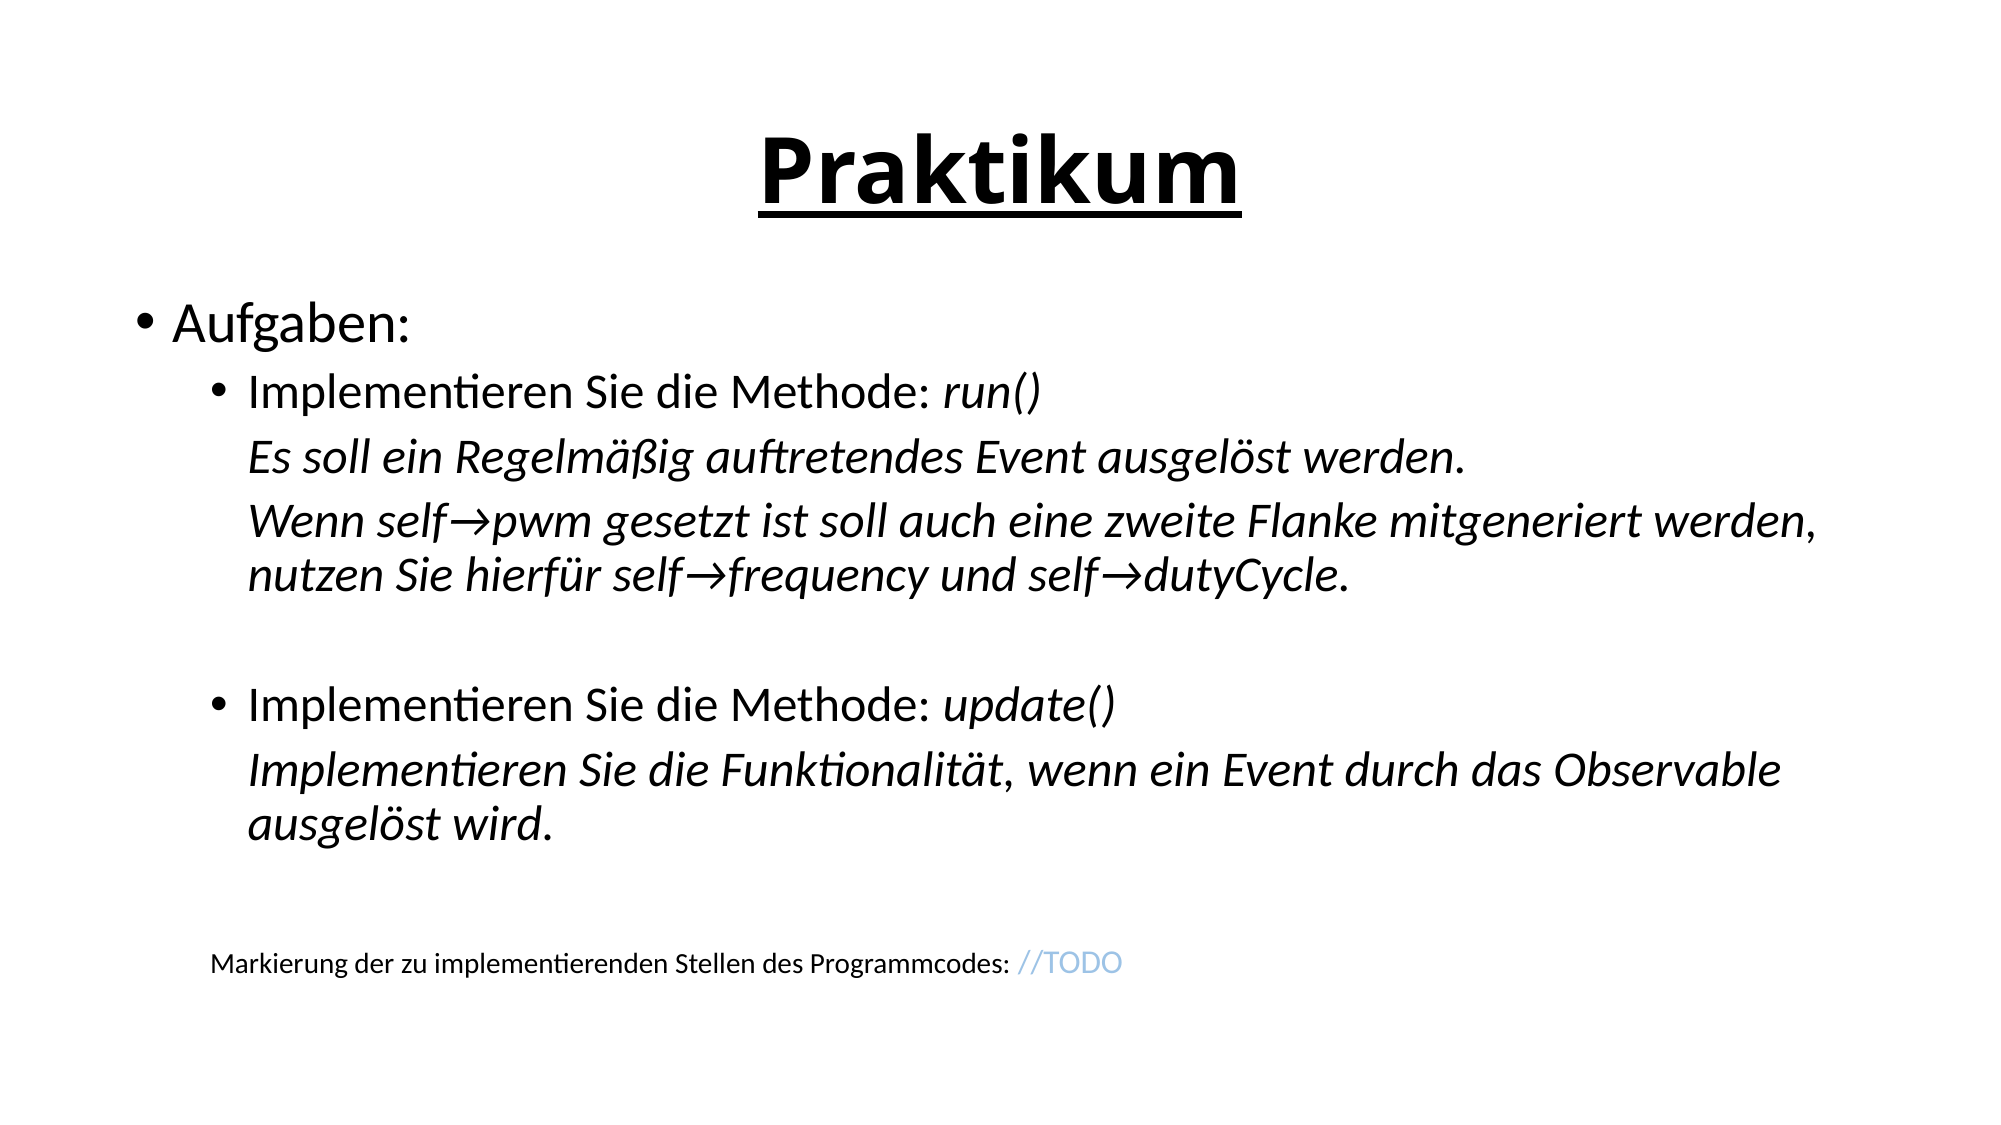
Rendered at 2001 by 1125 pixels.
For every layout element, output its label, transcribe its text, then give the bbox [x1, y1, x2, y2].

list Aufgaben: Implementieren Sie die Methode: run() Es soll ein Regelmäßig auftretendes Event ausgelöst werden. Wenn self→pwm gesetzt ist soll auch eine zweite Flanke mitgeneriert werden, nutzen Sie hierfür self→frequency und self→dutyCycle. Implementieren Sie die Methode: update() Implementieren Sie die Funktionalität, wenn ein Event durch das Observable ausgelöst wird. Markierung der zu implementierenden Stellen des Programmcodes: //TODO [120, 284, 1846, 999]
title Praktikum [137, 59, 1863, 278]
